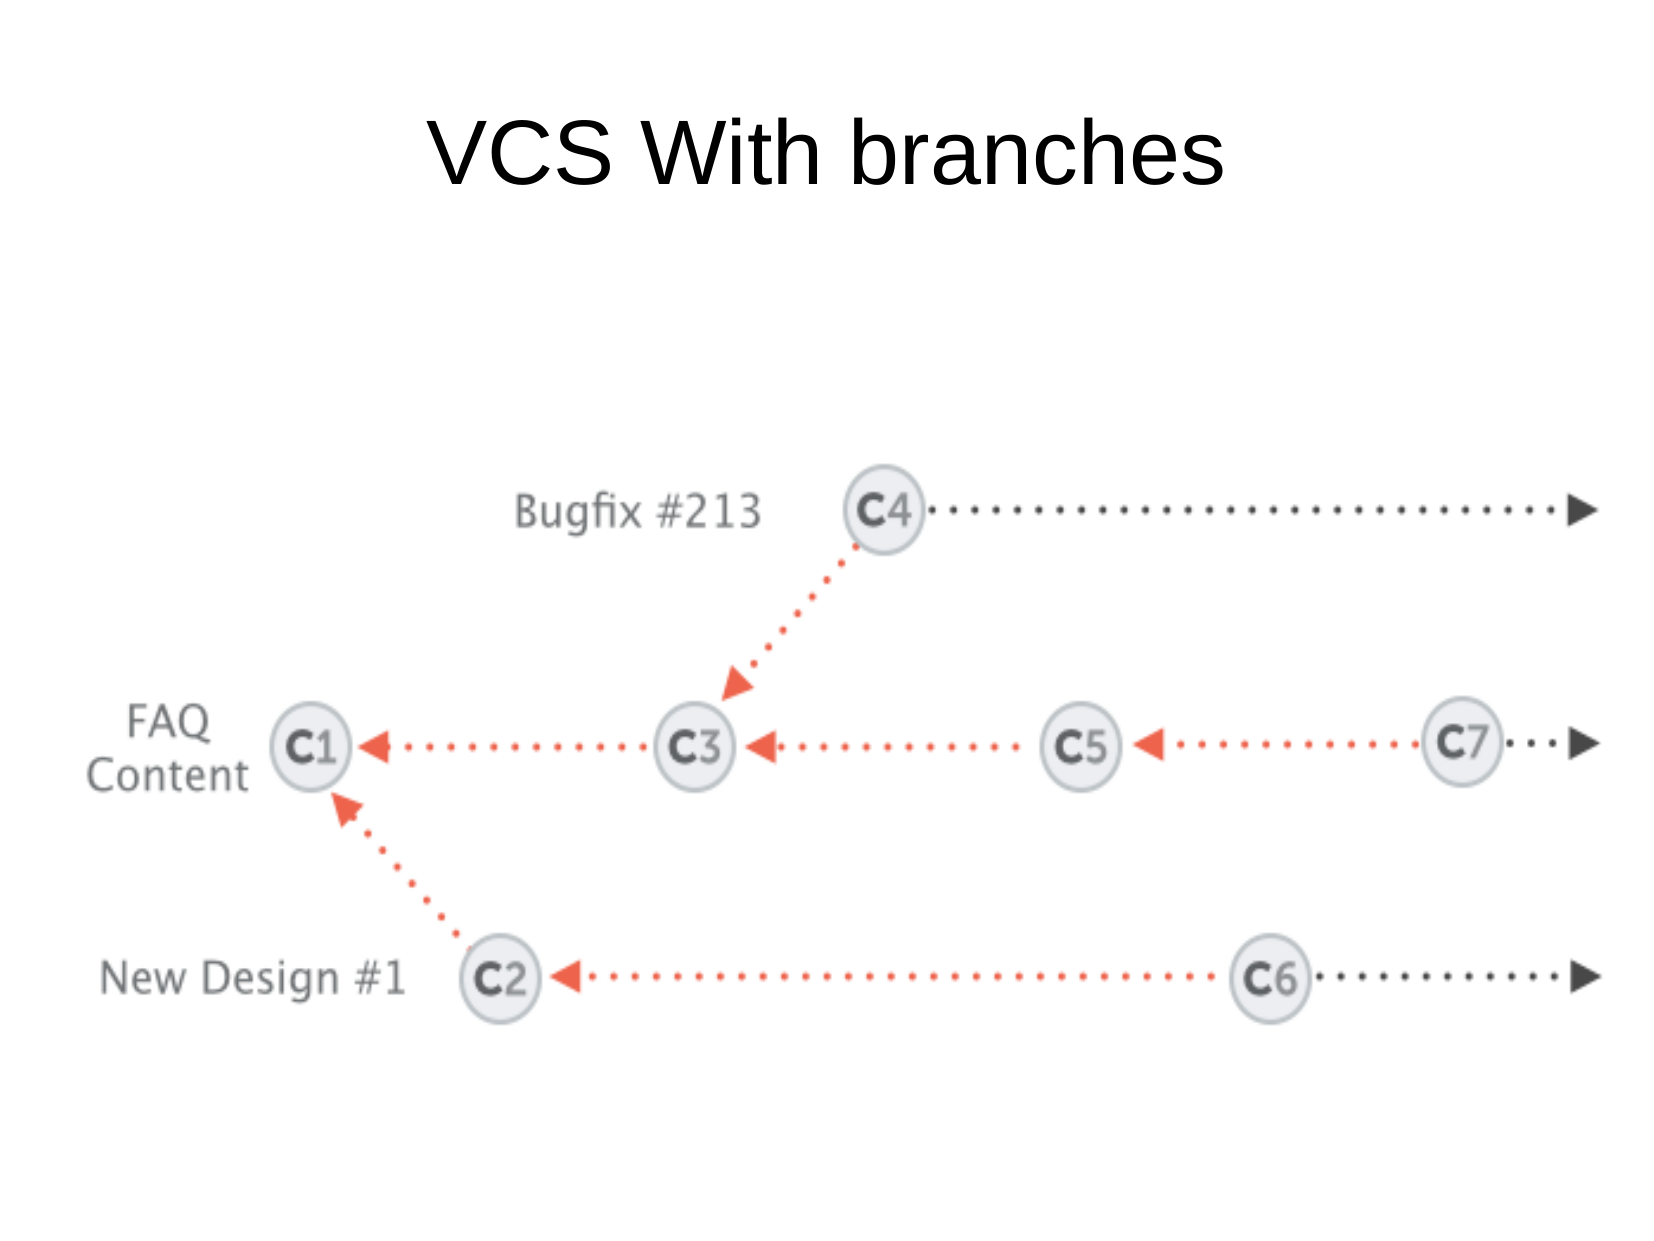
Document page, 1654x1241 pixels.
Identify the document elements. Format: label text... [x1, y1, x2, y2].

title VCS With branches [82, 49, 1571, 257]
picture [0, 396, 1654, 1126]
